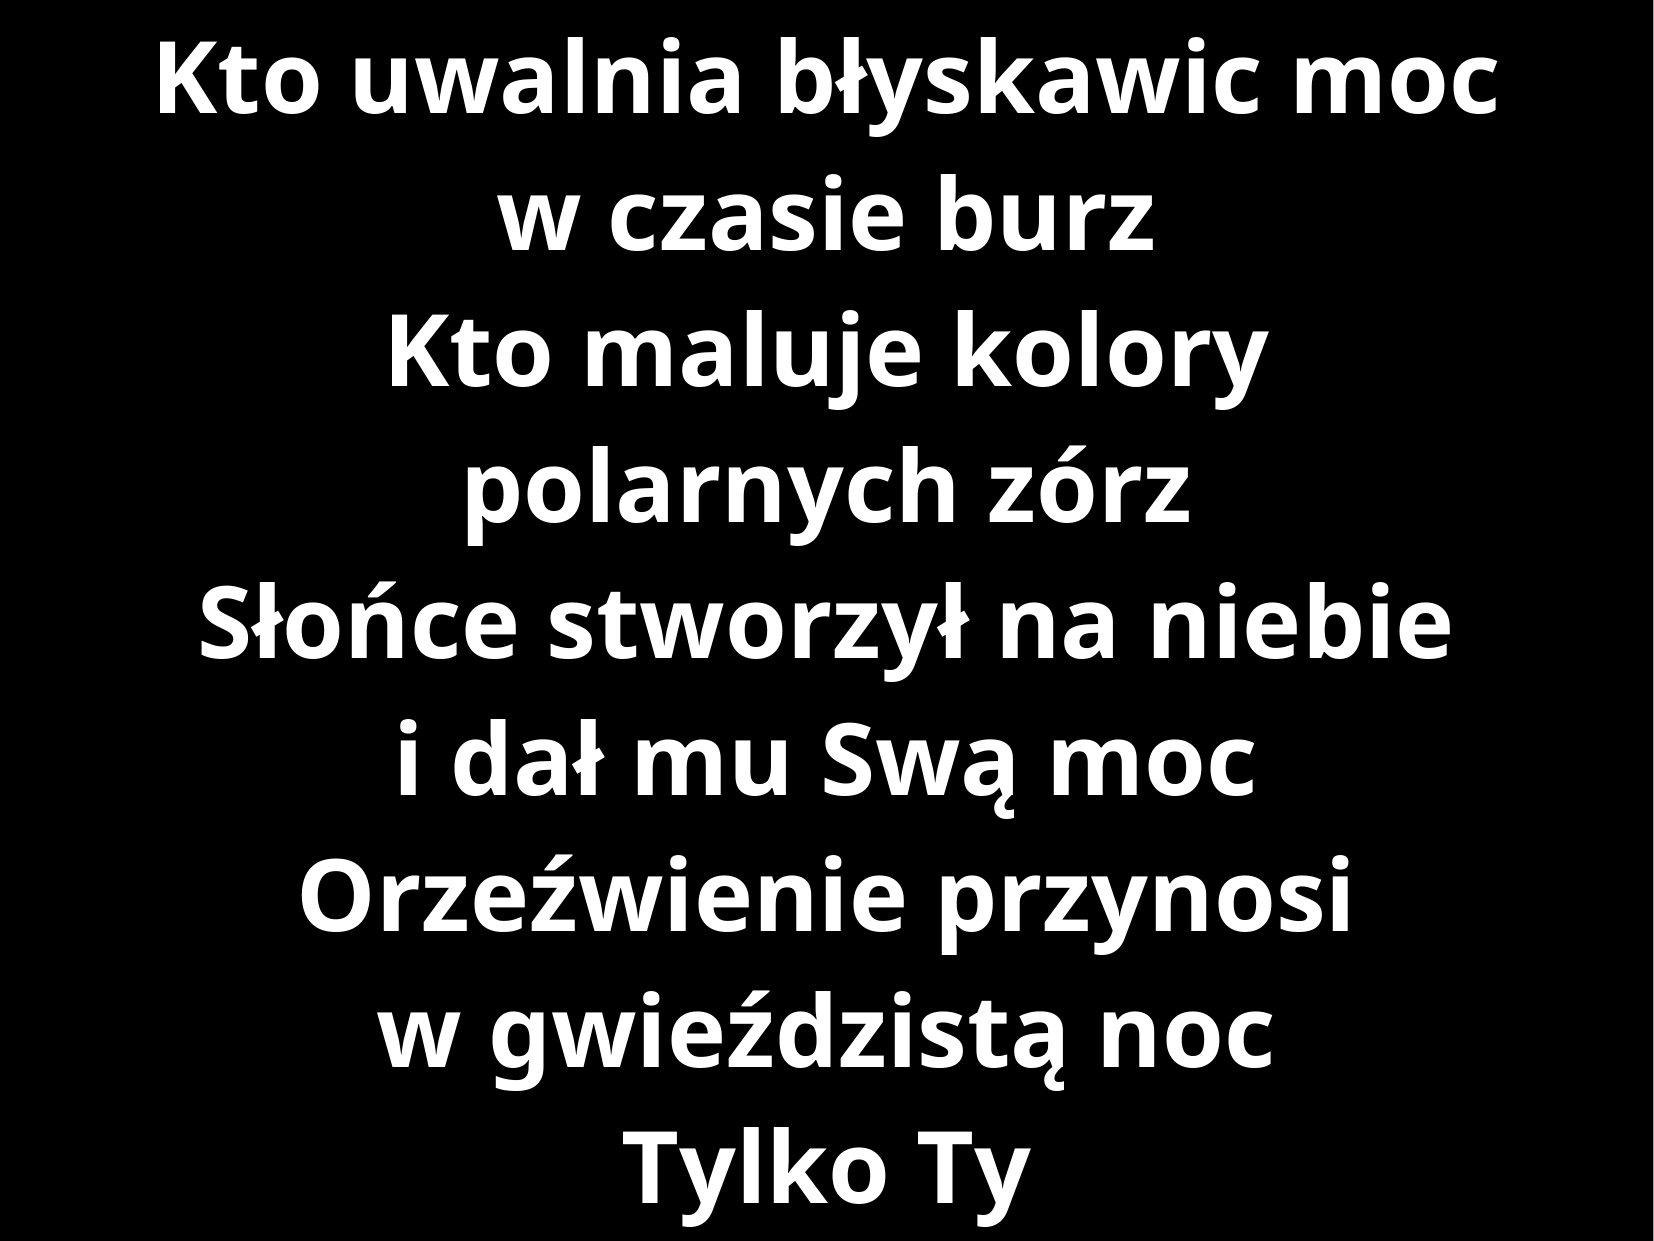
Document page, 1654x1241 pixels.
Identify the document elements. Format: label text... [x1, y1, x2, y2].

title Kto uwalnia błyskawic moc w czasie burz Kto maluje kolory polarnych zórz Słońce stworzył na niebie i dał mu Swą moc Orzeźwienie przynosi w gwieździstą noc Tylko Ty [0, 0, 1654, 1241]
